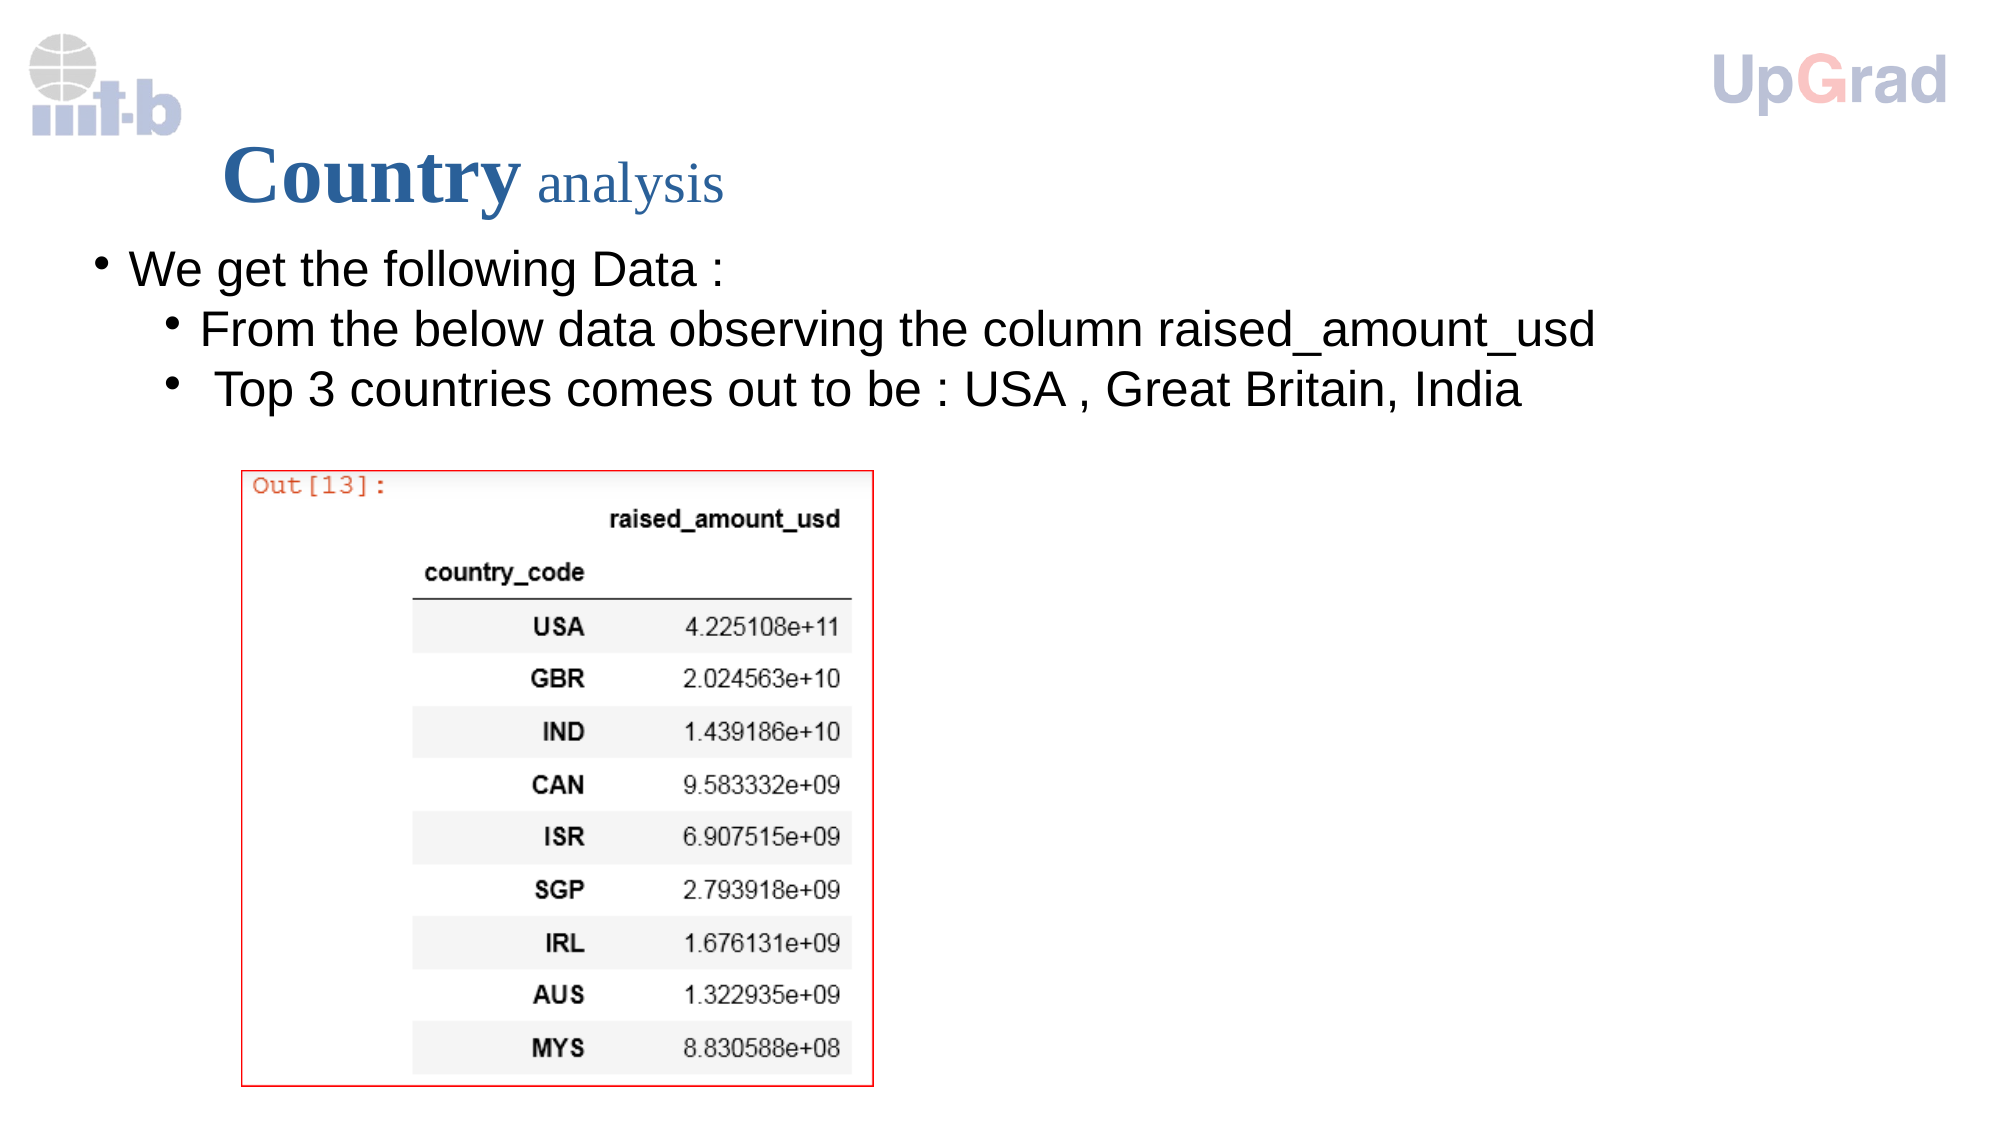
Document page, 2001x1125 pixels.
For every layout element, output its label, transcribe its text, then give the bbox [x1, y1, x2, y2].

text_box We get the following Data : From the below data observing the column raised_amount_usd Top 3 countries comes out to be : USA , Great Britain, India [93, 236, 1907, 998]
picture [241, 470, 874, 1087]
text_box Country analysis [186, 122, 1715, 228]
